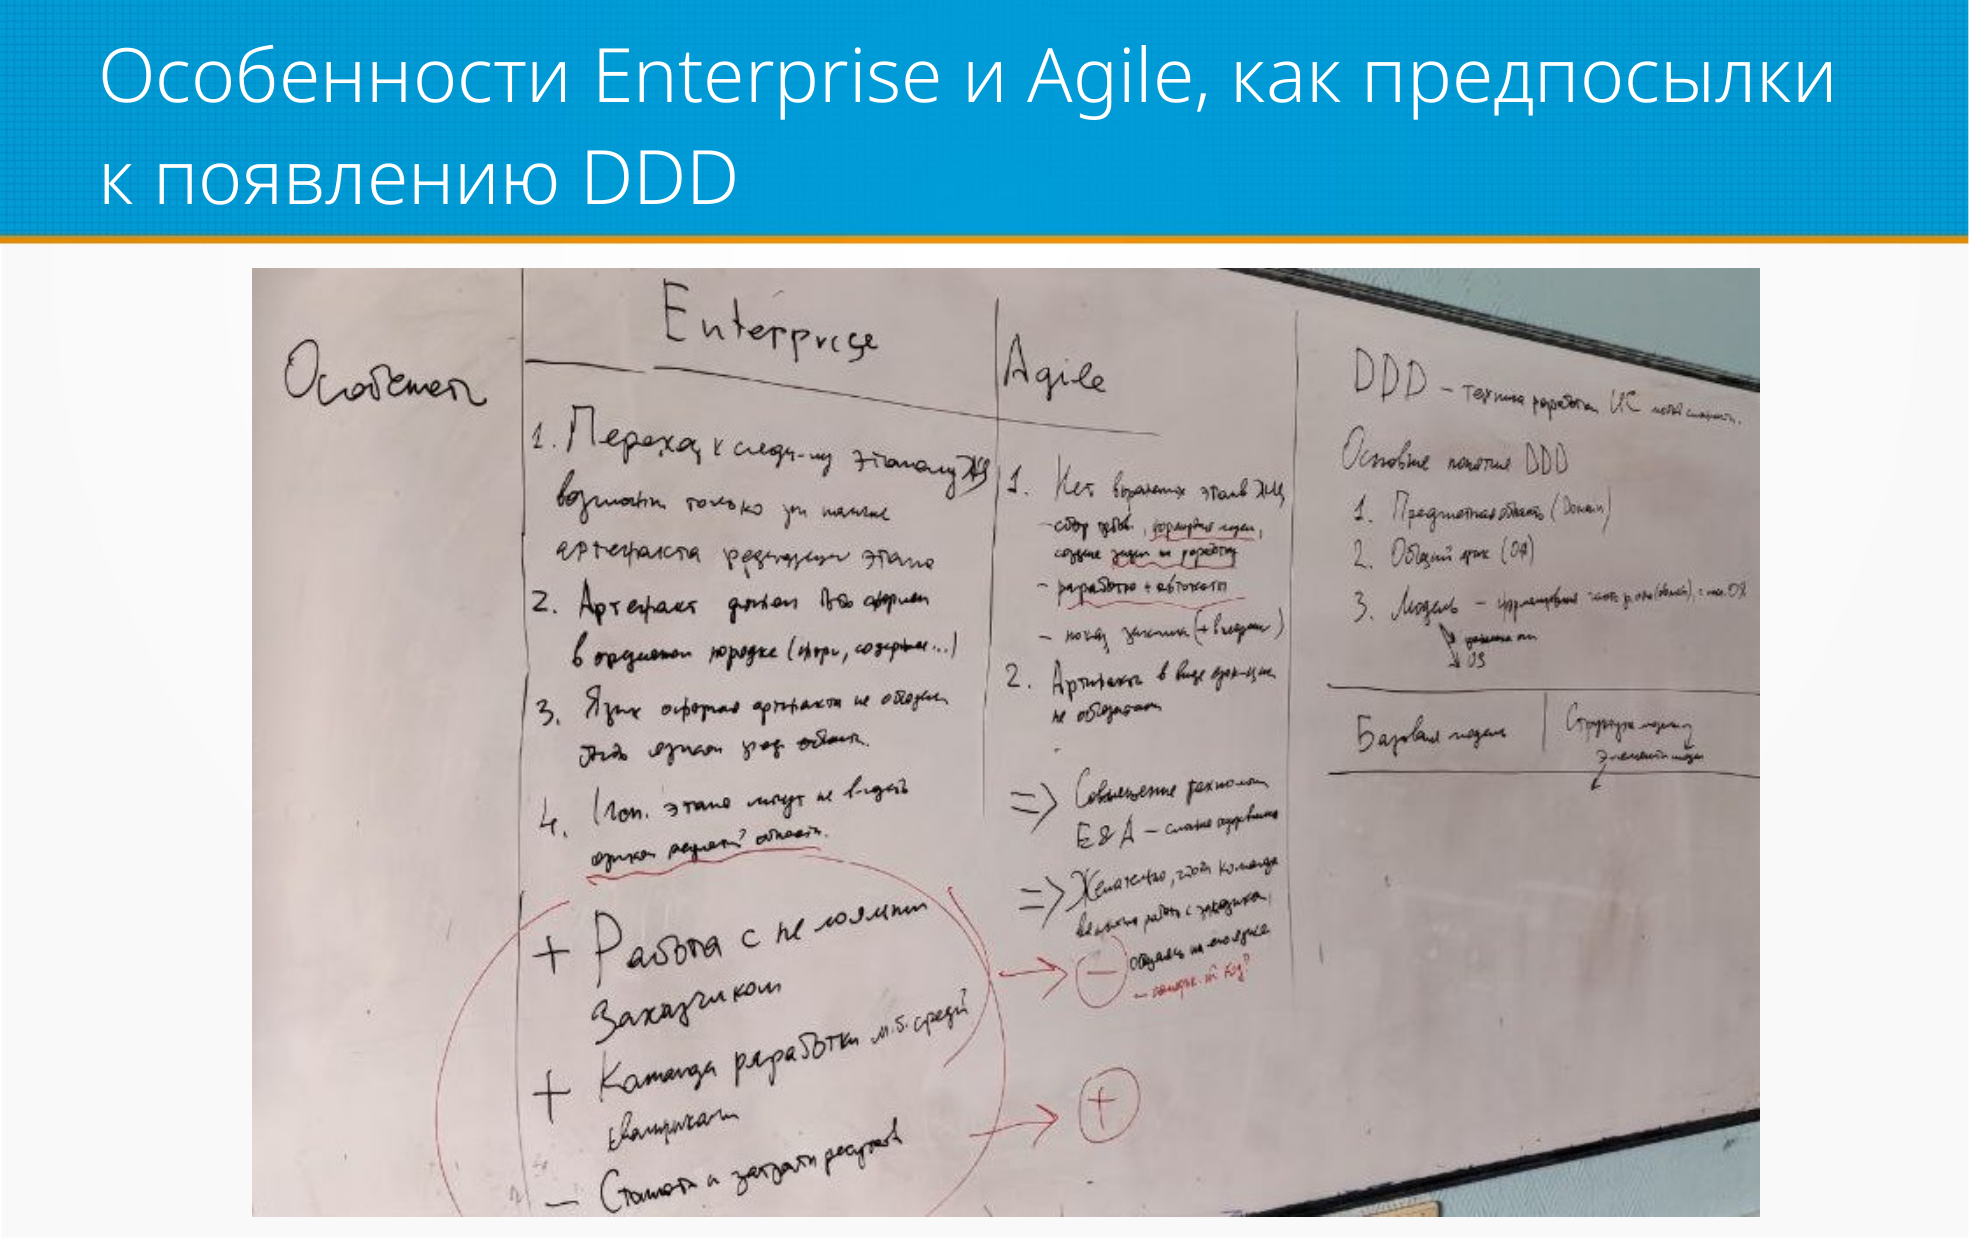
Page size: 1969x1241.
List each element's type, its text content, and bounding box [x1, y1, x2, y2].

title Особенности Enterprise и Agile, как предпосылки к появлению DDD [98, 19, 1870, 227]
picture [0, 233, 1969, 1241]
